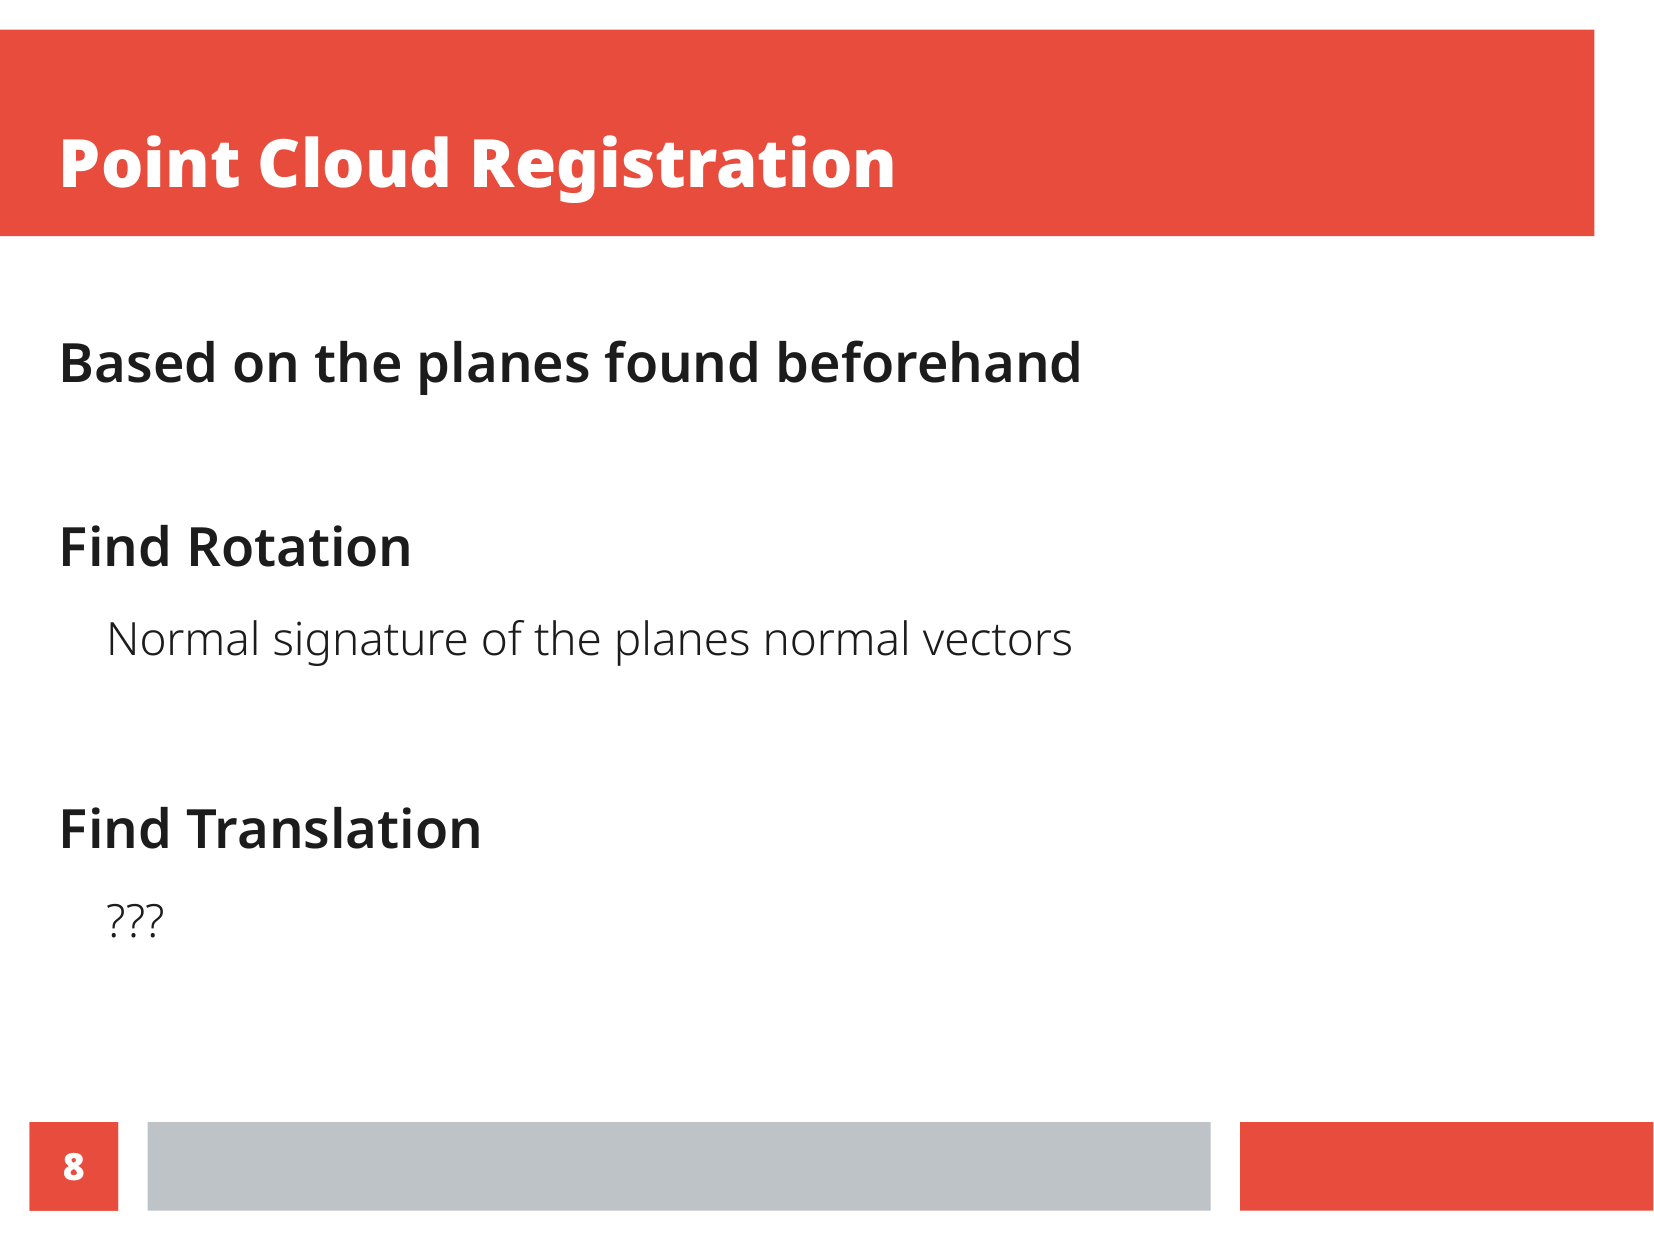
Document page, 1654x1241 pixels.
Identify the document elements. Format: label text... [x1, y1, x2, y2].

title Point Cloud Registration [59, 59, 1595, 207]
list Based on the planes found beforehand Find Rotation Normal signature of the planes normal vectors Find Translation ??? [59, 324, 1565, 1093]
